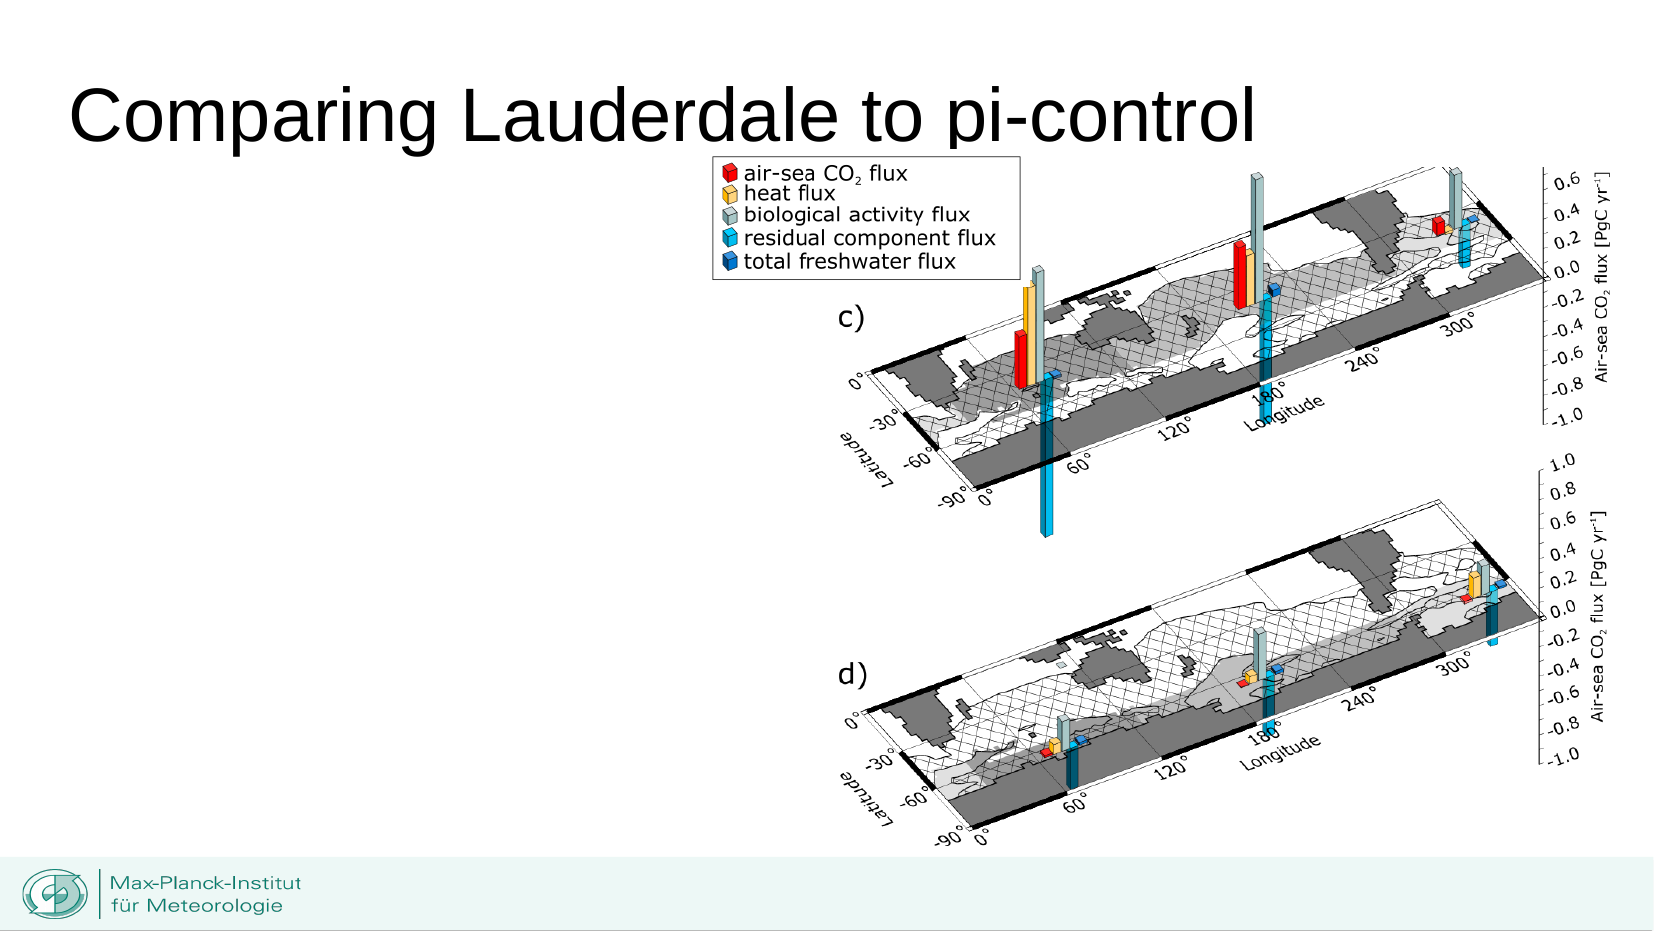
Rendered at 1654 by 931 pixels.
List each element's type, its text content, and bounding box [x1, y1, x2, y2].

title Comparing Lauderdale to pi-control [68, 37, 1571, 193]
picture [695, 149, 1617, 846]
